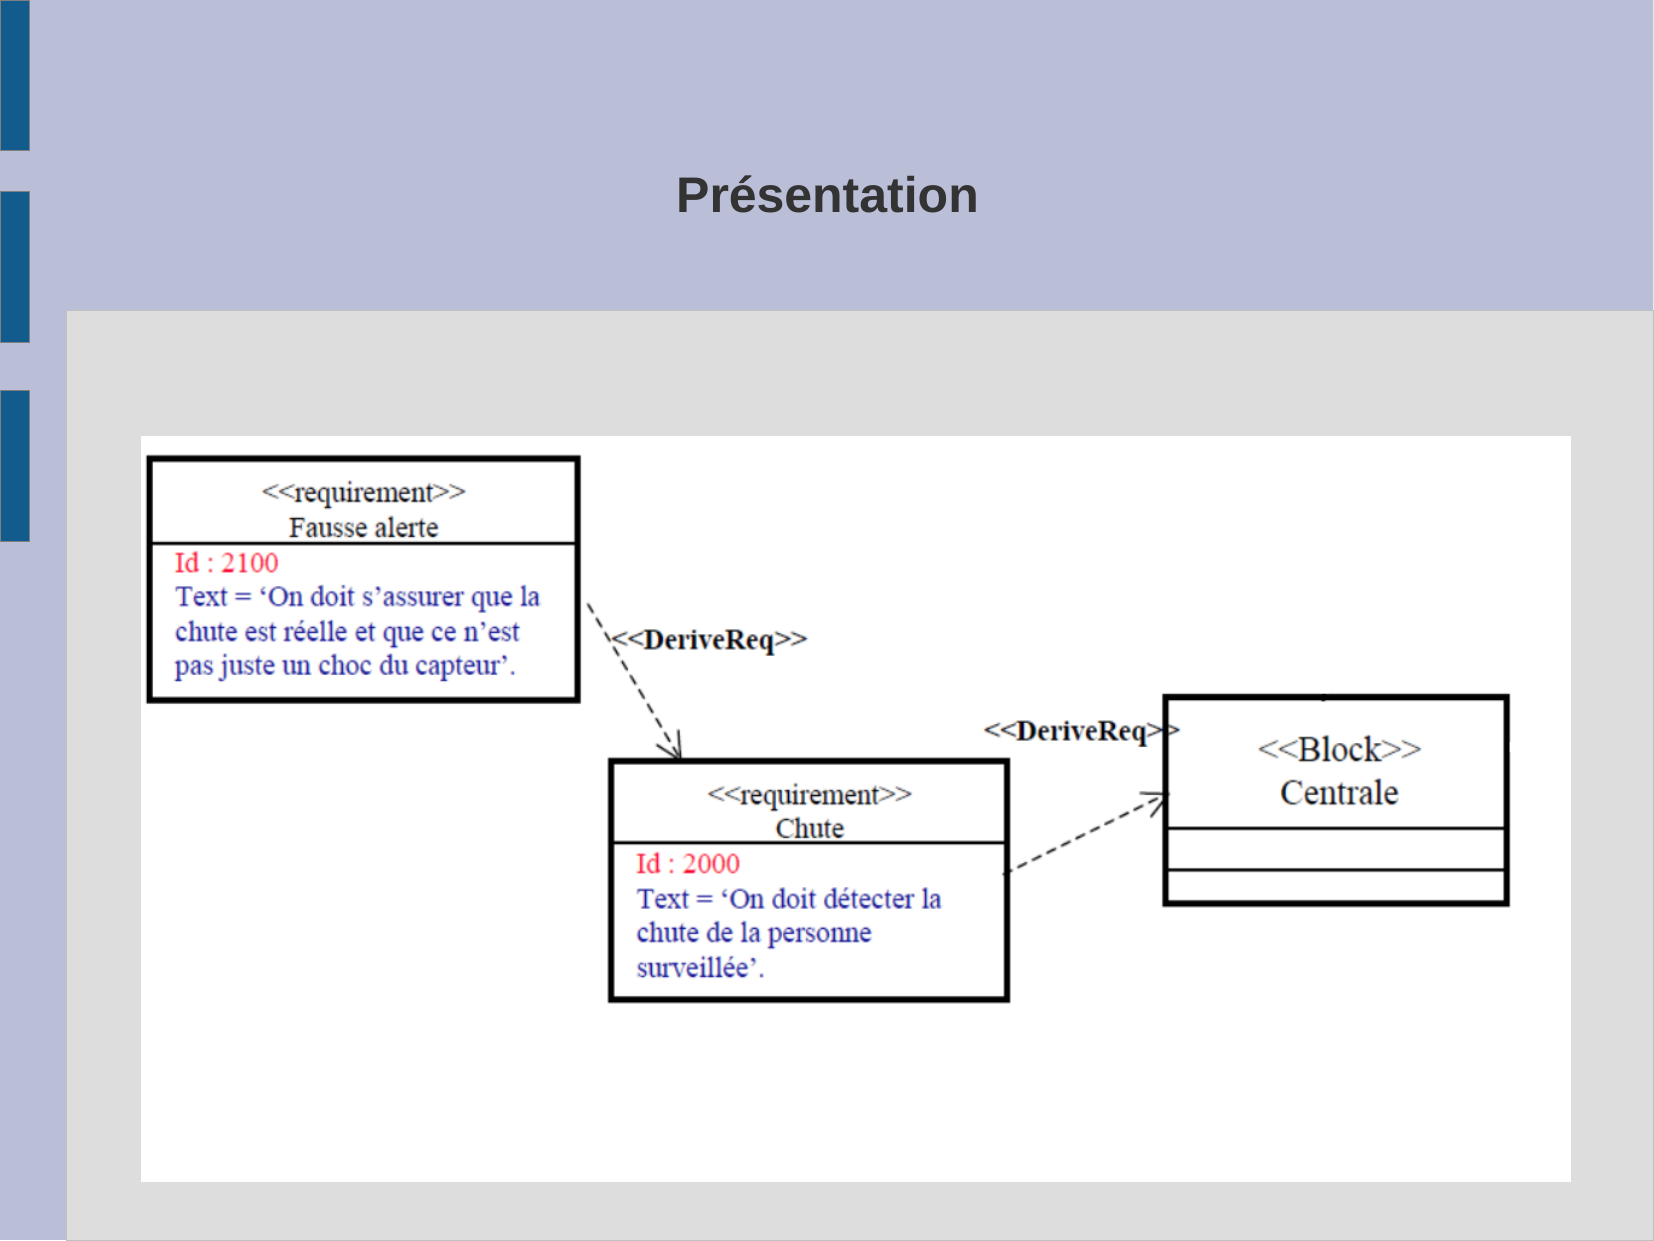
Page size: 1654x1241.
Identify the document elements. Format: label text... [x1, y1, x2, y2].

picture [141, 436, 1571, 1182]
title Présentation [121, 91, 1534, 299]
